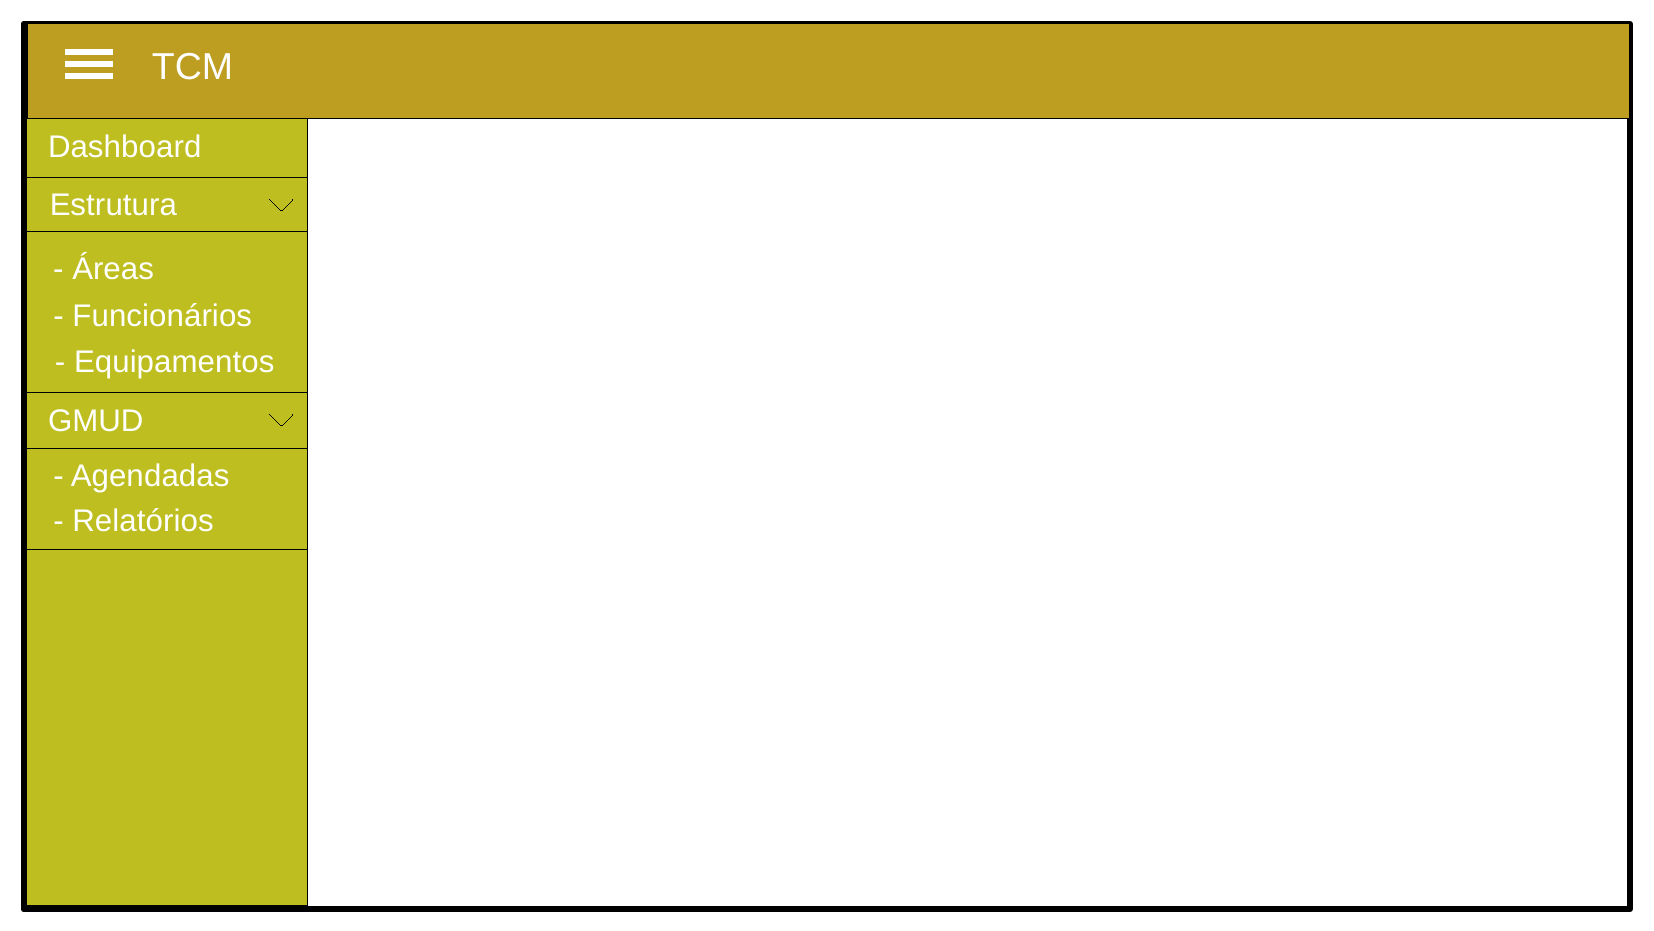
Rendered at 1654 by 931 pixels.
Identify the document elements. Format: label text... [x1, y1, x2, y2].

text_box [26, 393, 308, 448]
text_box Dashboard [33, 121, 217, 171]
text_box [26, 449, 308, 549]
text_box TCM [137, 37, 249, 95]
text_box - Áreas [38, 243, 170, 290]
text_box - Agendadas [38, 450, 245, 501]
text_box GMUD [33, 395, 159, 446]
text_box [26, 232, 308, 392]
text_box [26, 178, 308, 231]
text_box Estrutura [35, 179, 193, 229]
text_box [26, 550, 308, 906]
text_box - Relatórios [38, 495, 237, 580]
text_box [26, 23, 1630, 177]
text_box - Funcionários [38, 290, 268, 341]
text_box - Equipamentos [40, 336, 290, 387]
